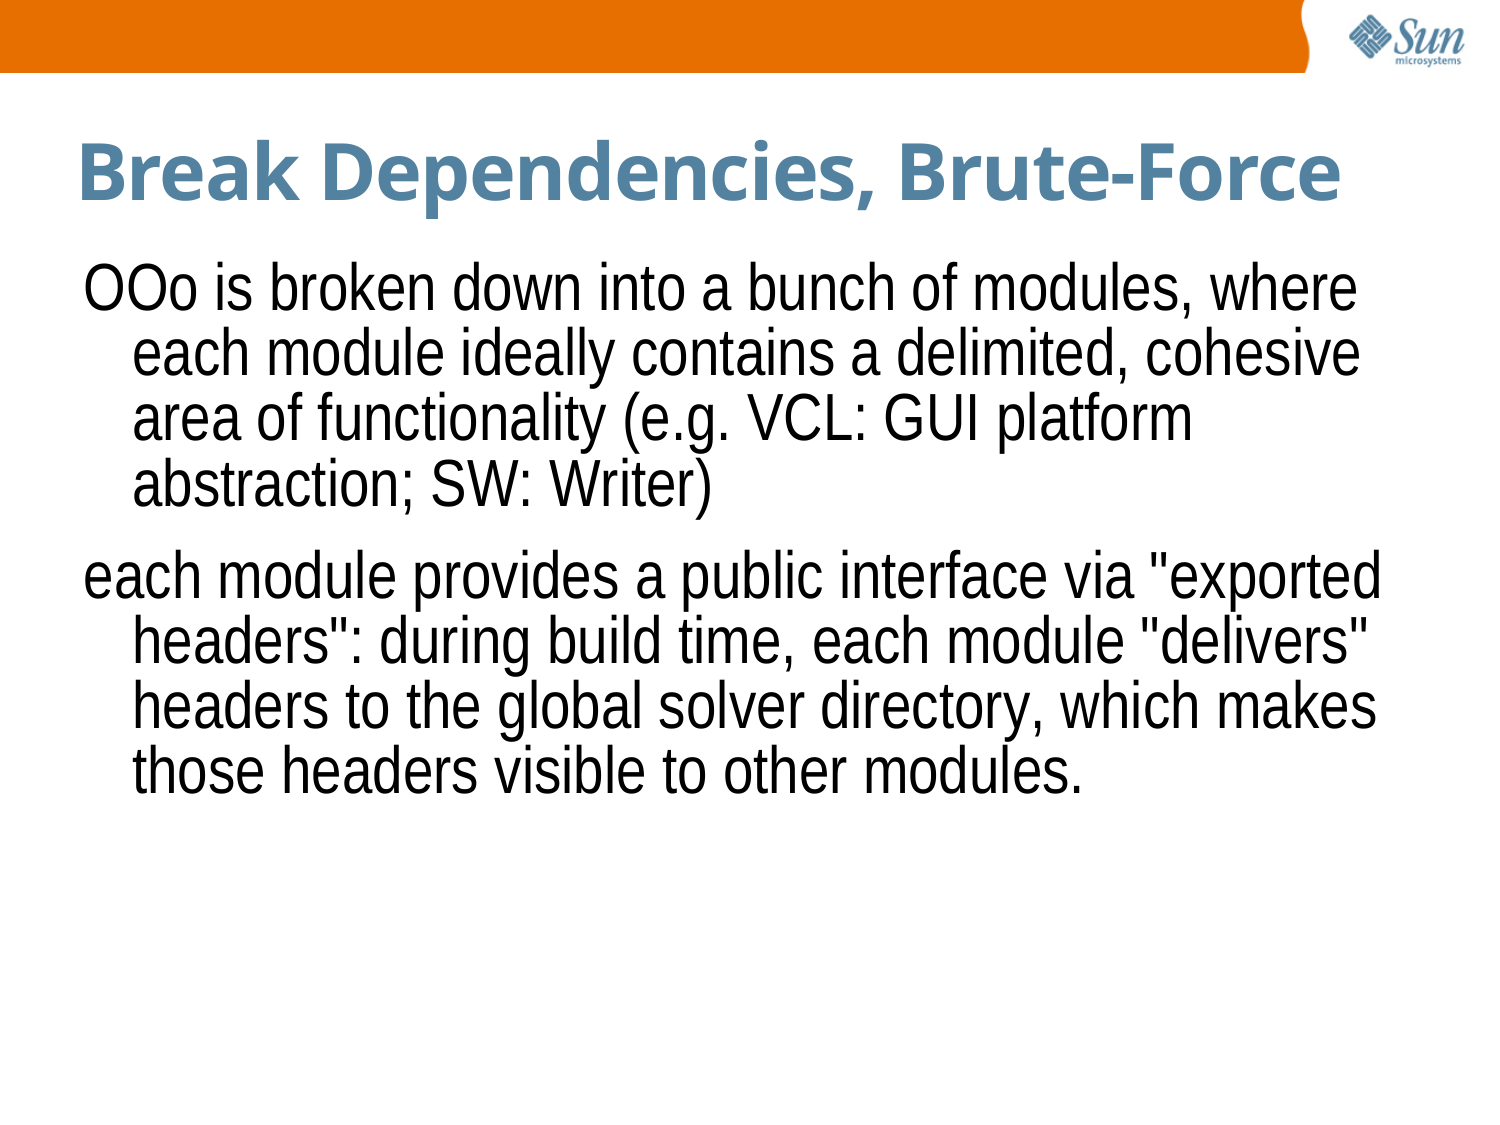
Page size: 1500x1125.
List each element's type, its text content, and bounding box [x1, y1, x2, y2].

list OOo is broken down into a bunch of modules, where each module ideally contains a delimited, cohesive area of functionality (e.g. VCL: GUI platform abstraction; SW: Writer) each module provides a public interface via "exported headers": during build time, each module "delivers" headers to the global solver directory, which makes those headers visible to other modules. [64, 258, 1401, 1062]
title Break Dependencies, Brute-Force [75, 123, 1437, 232]
picture [0, 0, 1500, 73]
